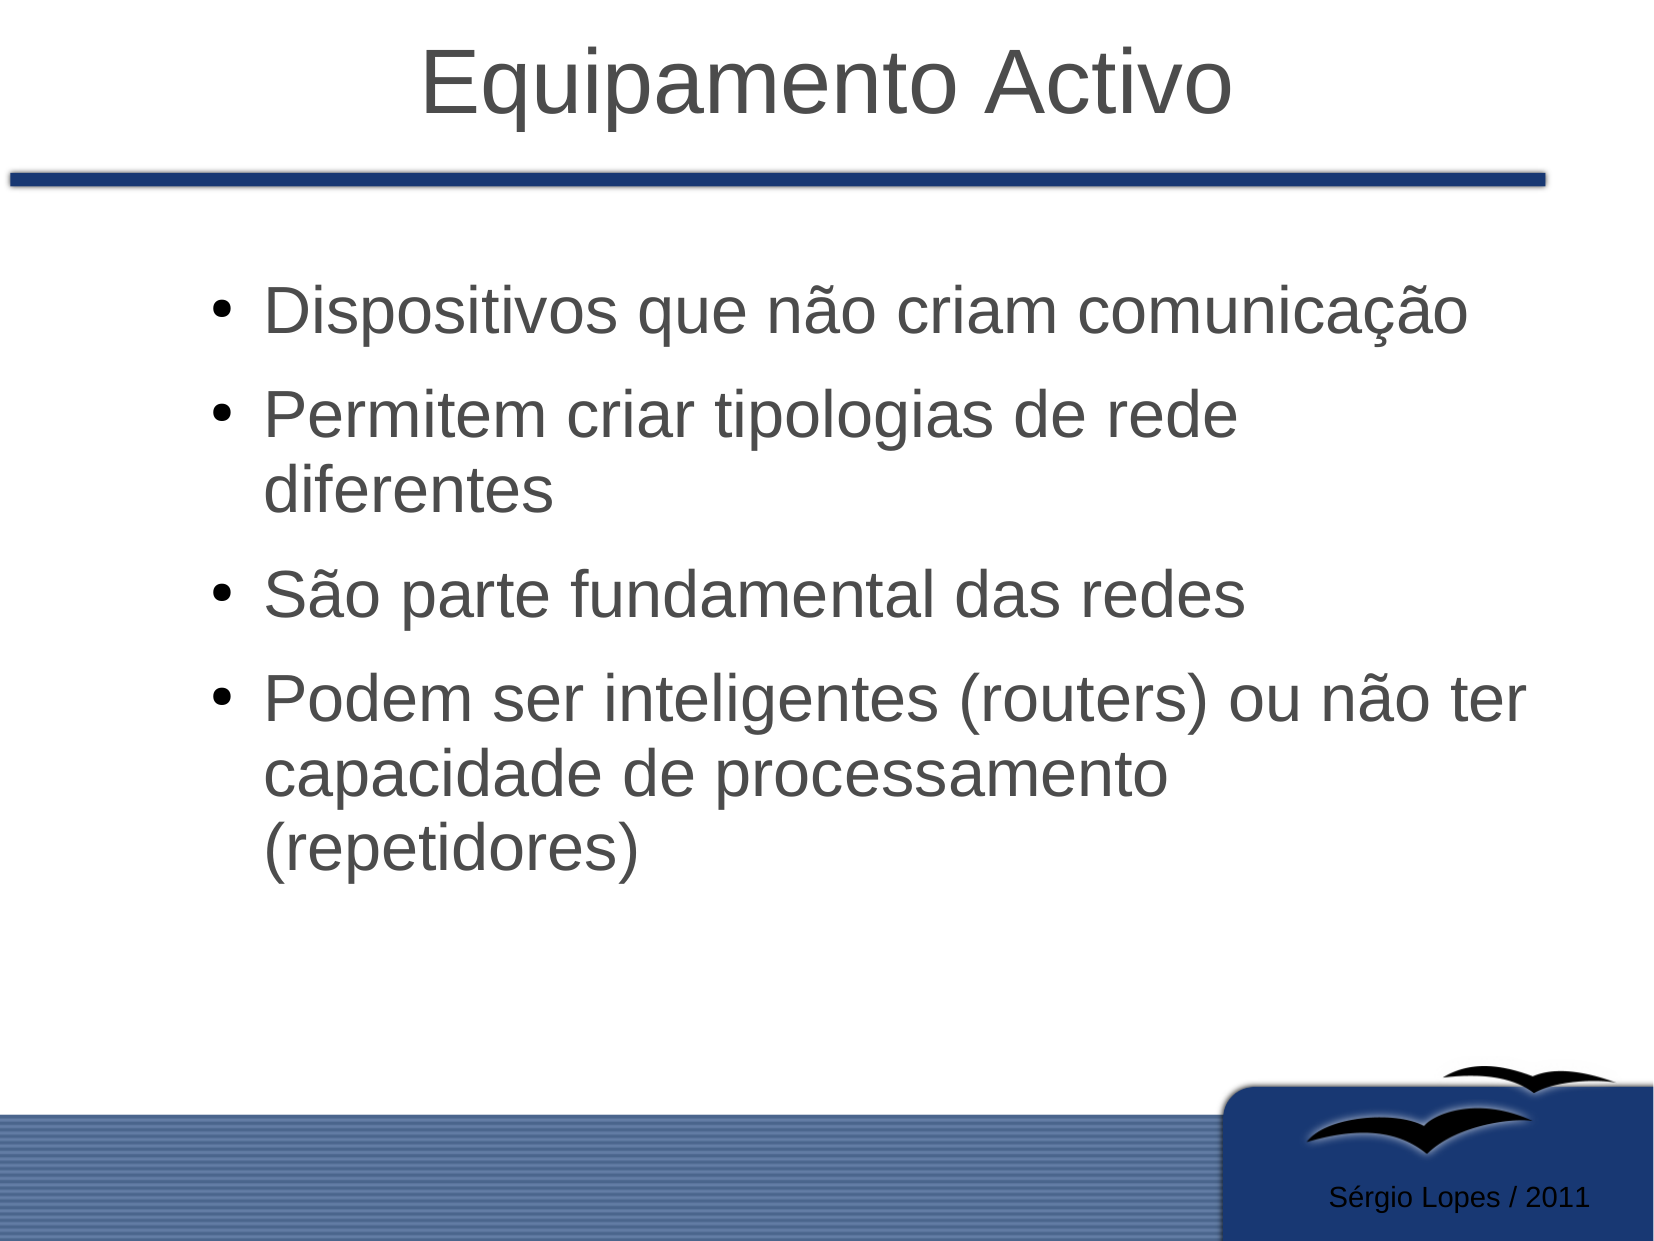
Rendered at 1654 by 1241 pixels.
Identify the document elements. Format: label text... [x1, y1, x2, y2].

title Equipamento Activo [121, 0, 1534, 164]
list Dispositivos que não criam comunicação Permitem criar tipologias de rede diferentes São parte fundamental das redes Podem ser inteligentes (routers) ou não ter capacidade de processamento (repetidores) [121, 273, 1534, 1056]
text_box Sérgio Lopes / 2011 [1328, 1181, 1588, 1214]
picture [0, 0, 1654, 1241]
